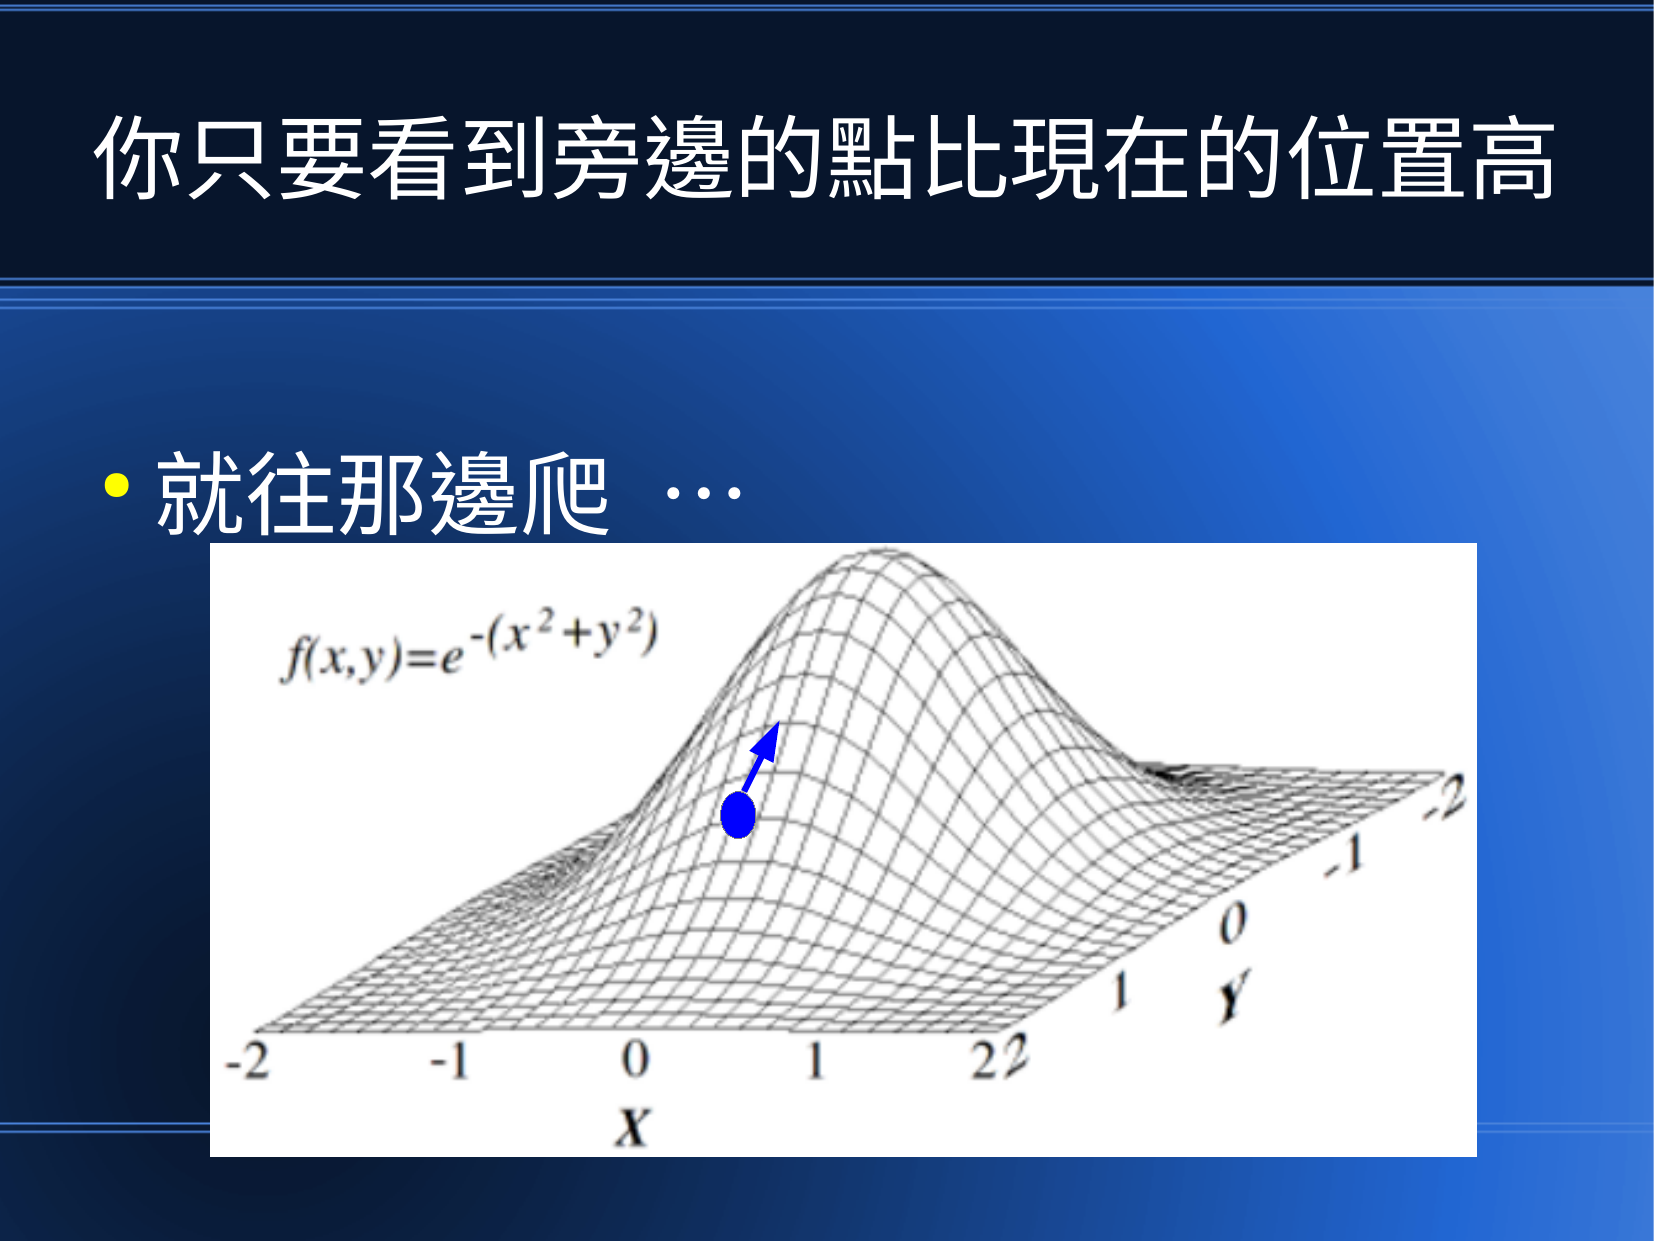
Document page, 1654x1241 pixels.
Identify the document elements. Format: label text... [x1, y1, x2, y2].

picture [210, 543, 1477, 1157]
list 就往那邊爬 … [82, 355, 1571, 1241]
text_box [720, 791, 756, 839]
picture [0, 0, 1654, 1241]
title 你只要看到旁邊的點比現在的位置高 [82, 49, 1571, 257]
